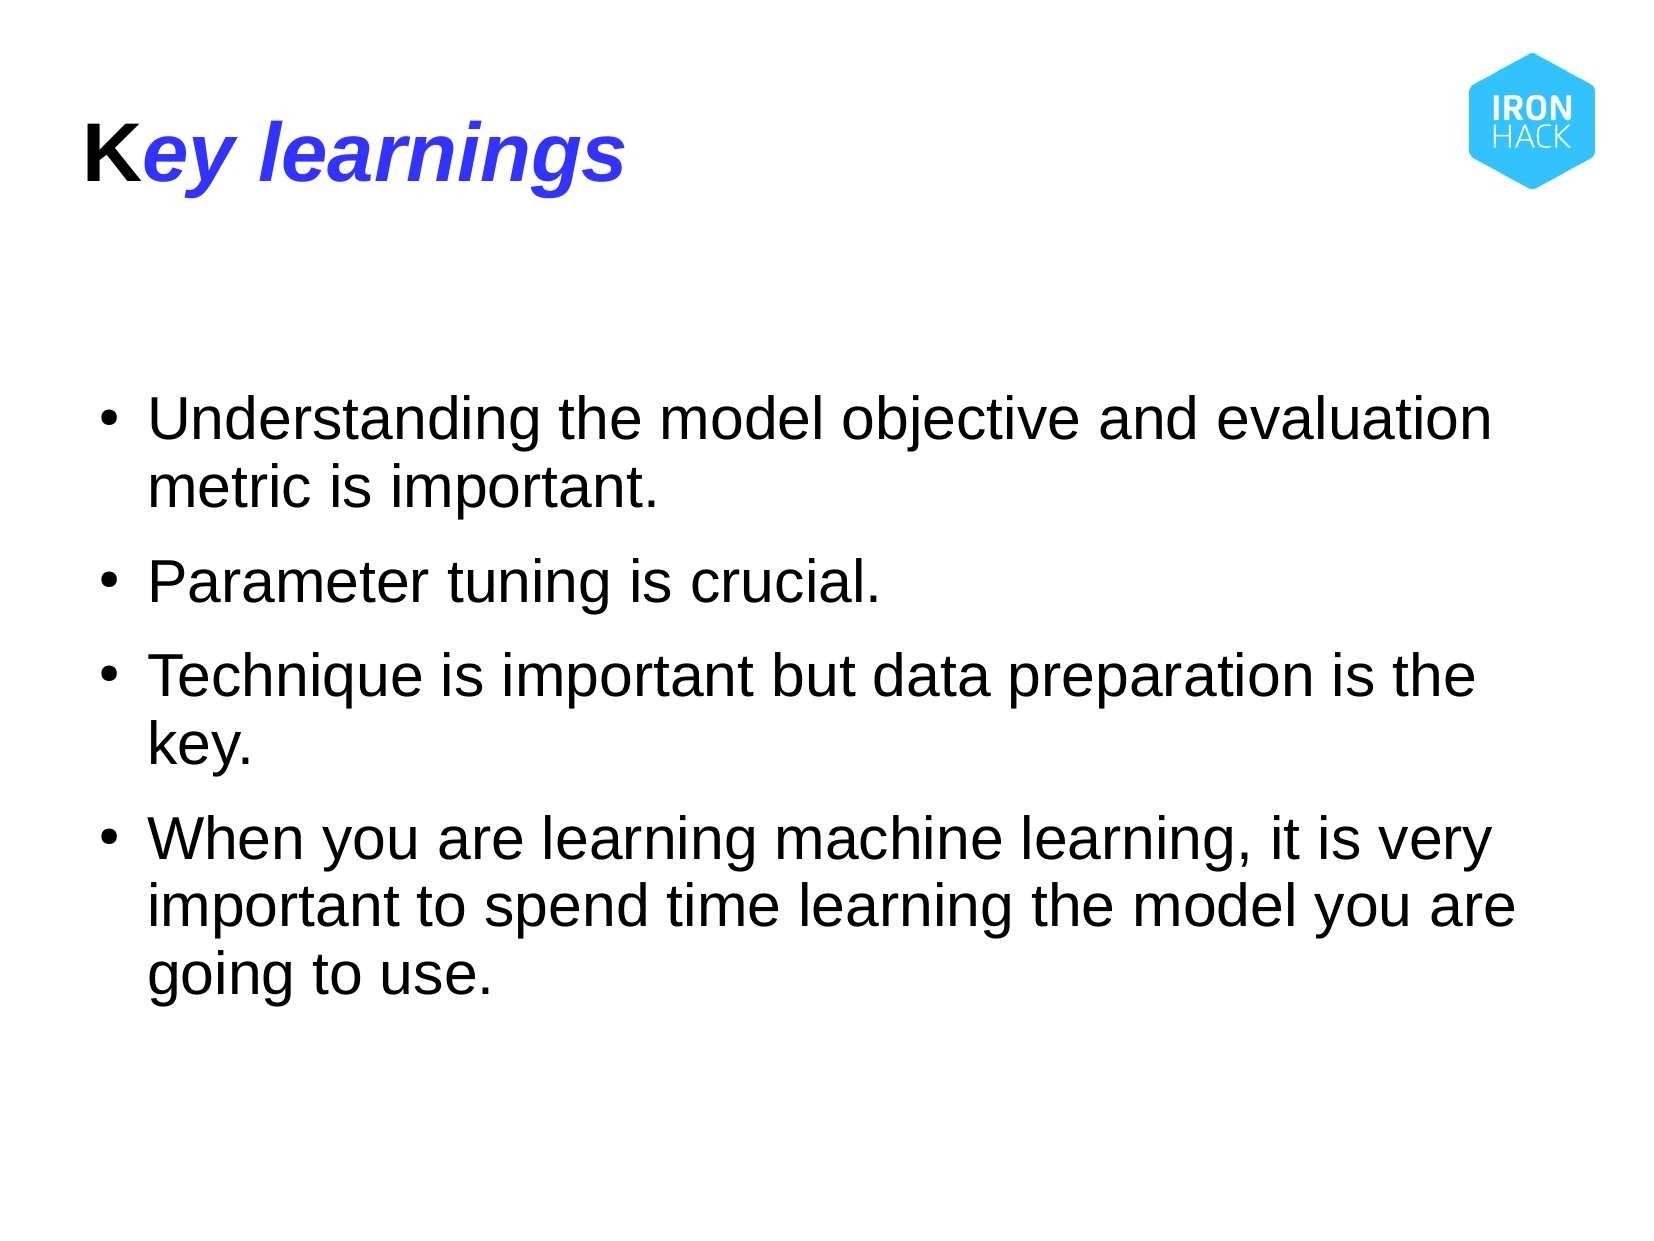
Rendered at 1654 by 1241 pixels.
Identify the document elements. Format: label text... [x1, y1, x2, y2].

title Key learnings [82, 49, 1571, 257]
list Understanding the model objective and evaluation metric is important. Parameter tuning is crucial. Technique is important but data preparation is the key. When you are learning machine learning, it is very important to spend time learning the model you are going to use. [82, 290, 1571, 1010]
picture [1469, 53, 1595, 190]
